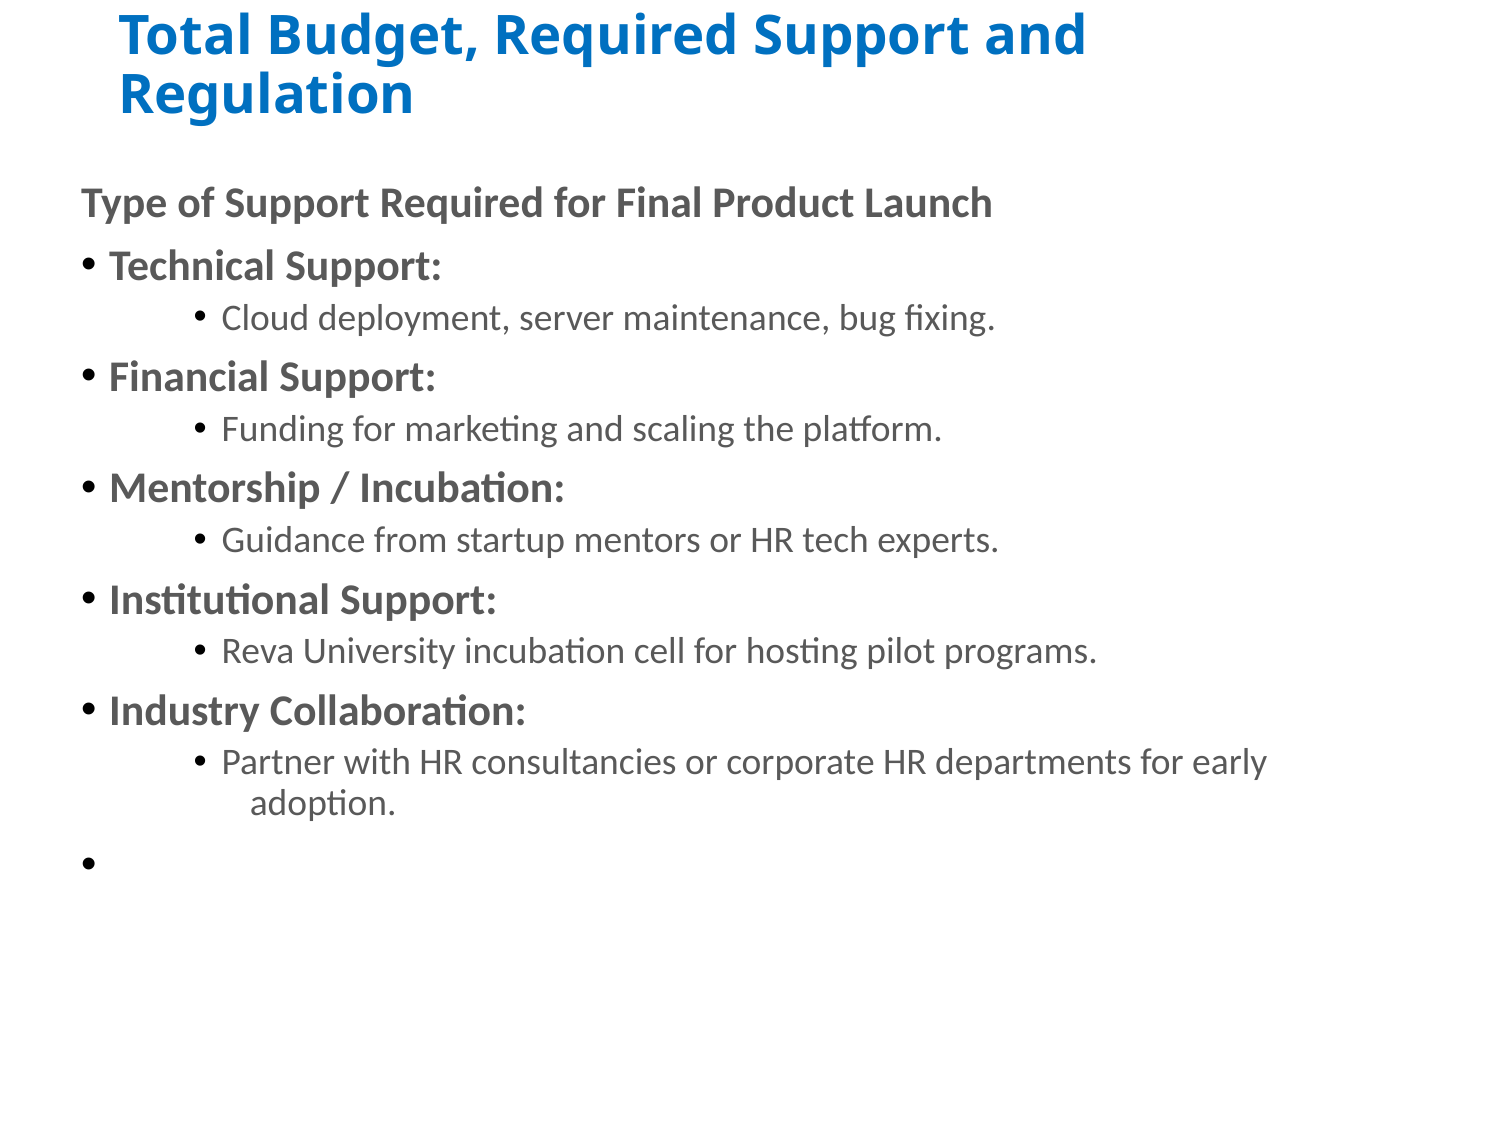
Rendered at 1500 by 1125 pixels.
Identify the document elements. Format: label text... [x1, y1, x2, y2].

list Type of Support Required for Final Product Launch Technical Support: Cloud deployment, server maintenance, bug fixing. Financial Support: Funding for marketing and scaling the platform. Mentorship / Incubation: Guidance from startup mentors or HR tech experts. Institutional Support: Reva University incubation cell for hosting pilot programs. Industry Collaboration: Partner with HR consultancies or corporate HR departments for early adoption. [66, 172, 1430, 967]
title Total Budget, Required Support and Regulation [103, 0, 1397, 134]
